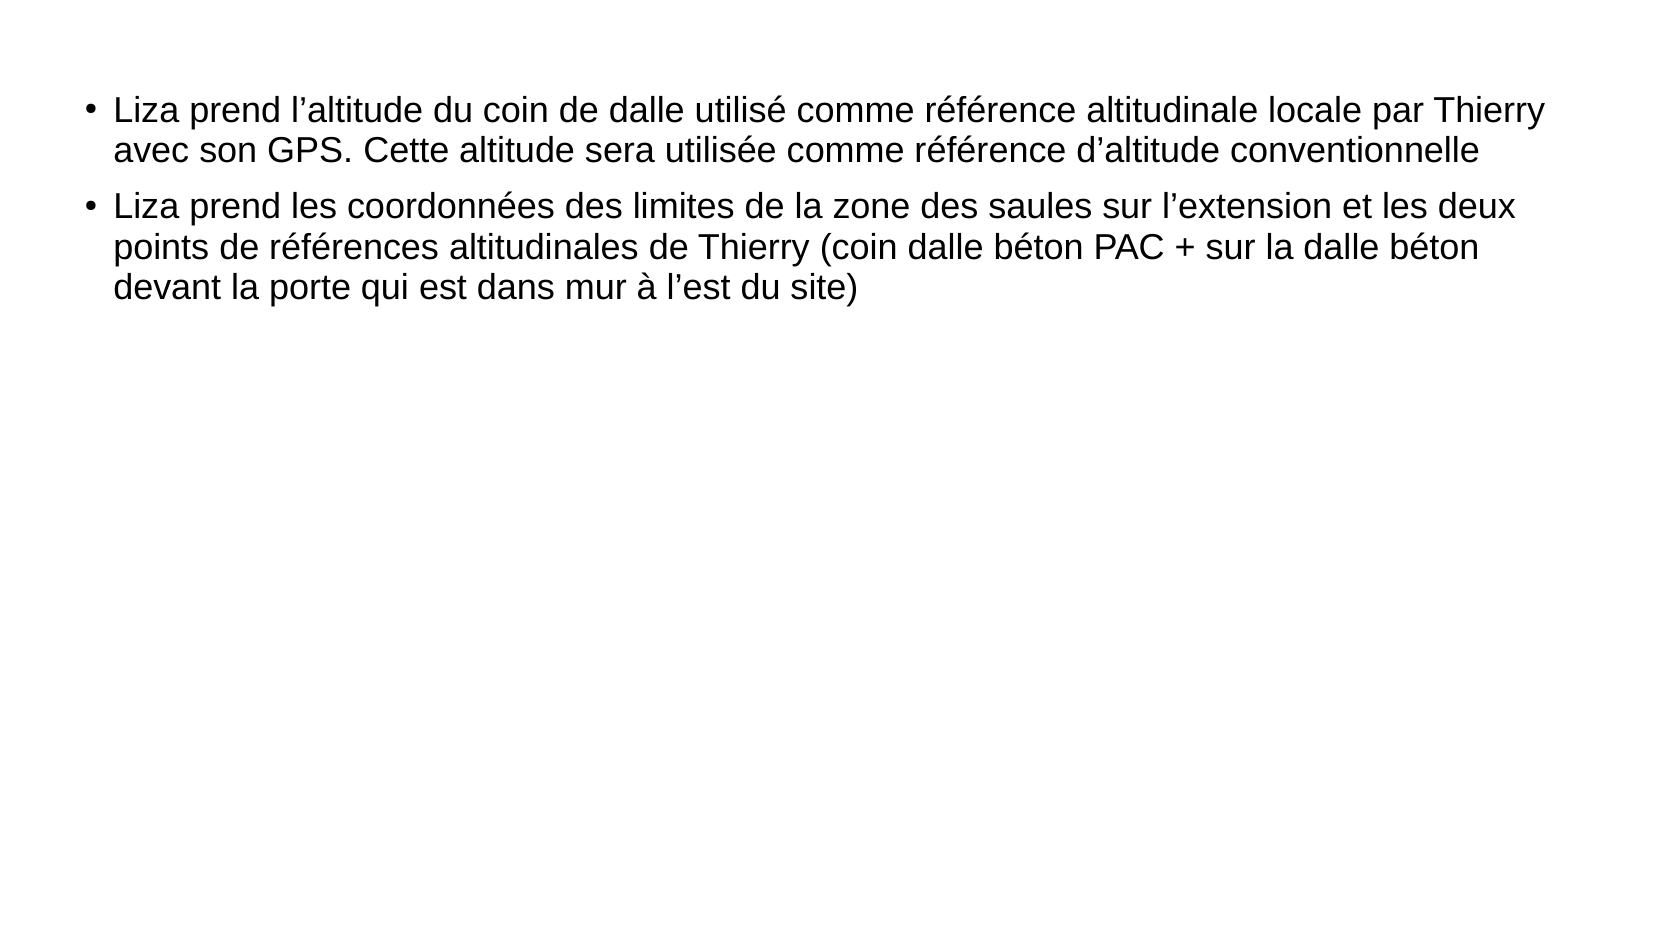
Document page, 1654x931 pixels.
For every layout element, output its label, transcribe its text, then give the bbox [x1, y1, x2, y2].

list Liza prend l’altitude du coin de dalle utilisé comme référence altitudinale locale par Thierry avec son GPS. Cette altitude sera utilisée comme référence d’altitude conventionnelle Liza prend les coordonnées des limites de la zone des saules sur l’extension et les deux points de références altitudinales de Thierry (coin dalle béton PAC + sur la dalle béton devant la porte qui est dans mur à l’est du site) [75, 90, 1564, 346]
